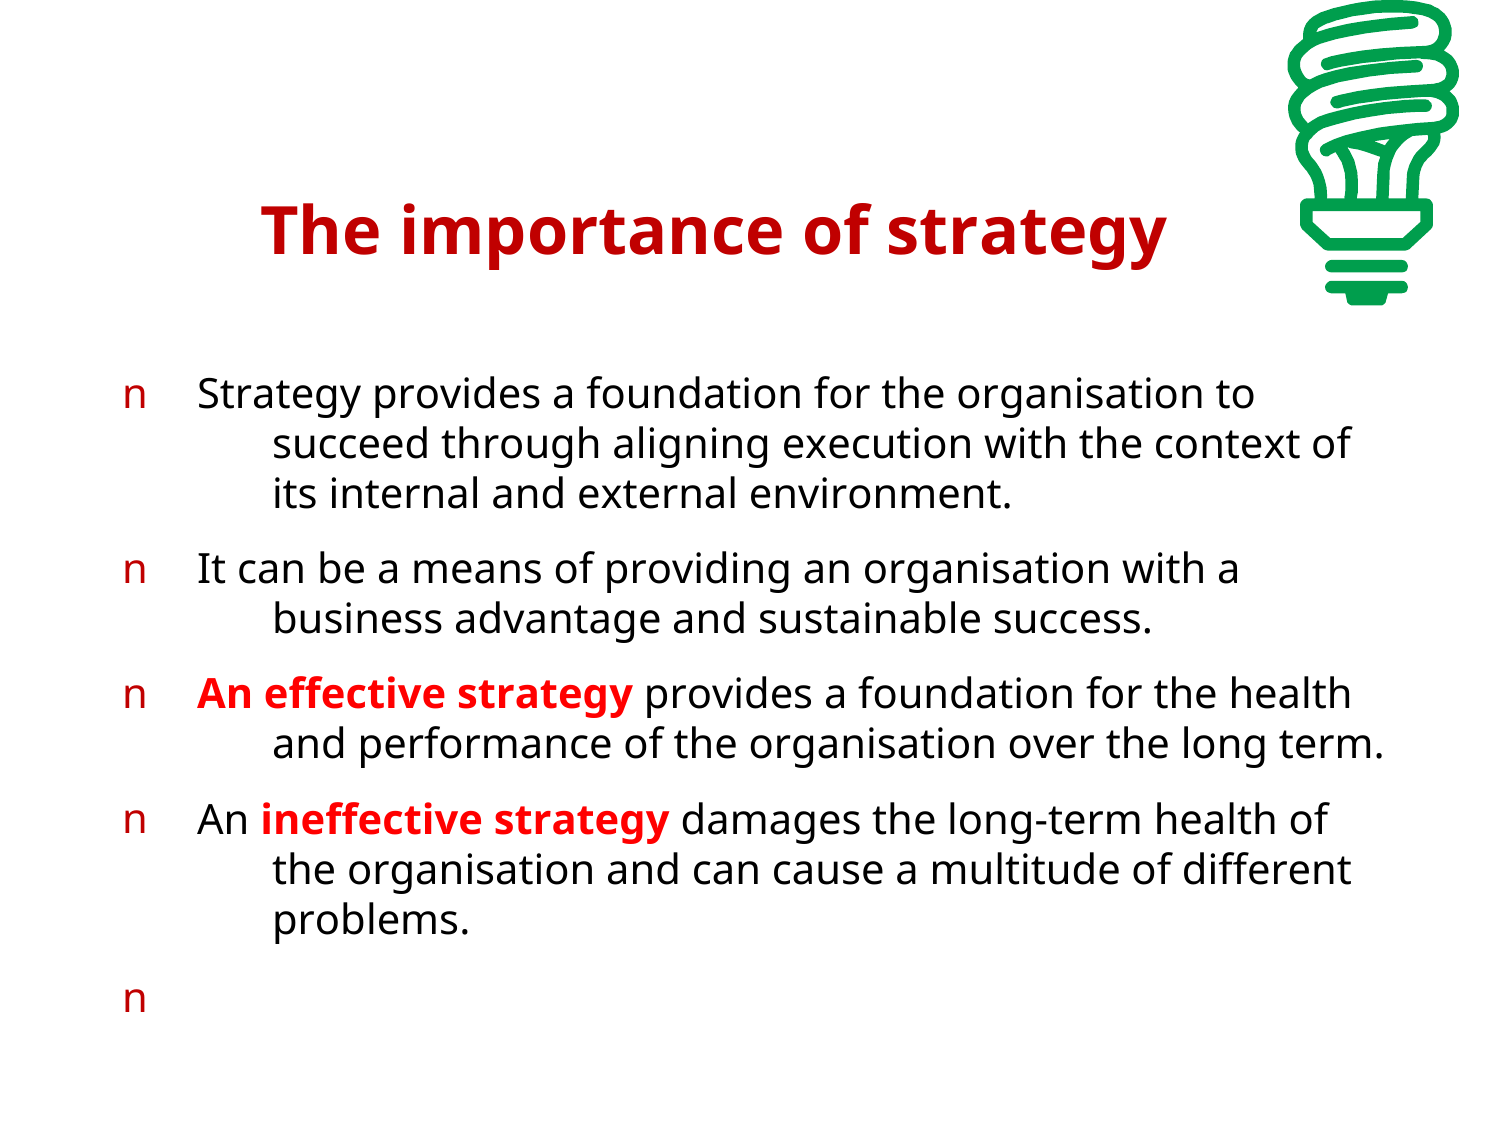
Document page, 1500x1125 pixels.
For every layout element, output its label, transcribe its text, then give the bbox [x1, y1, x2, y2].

list Strategy provides a foundation for the organisation to succeed through aligning execution with the context of its internal and external environment. It can be a means of providing an organisation with a business advantage and sustainable success. An effective strategy provides a foundation for the health and performance of the organisation over the long term. An ineffective strategy damages the long-term health of the organisation and can cause a multitude of different problems. [88, 359, 1412, 1052]
picture [1287, 0, 1459, 306]
title The importance of strategy [143, 78, 1286, 276]
